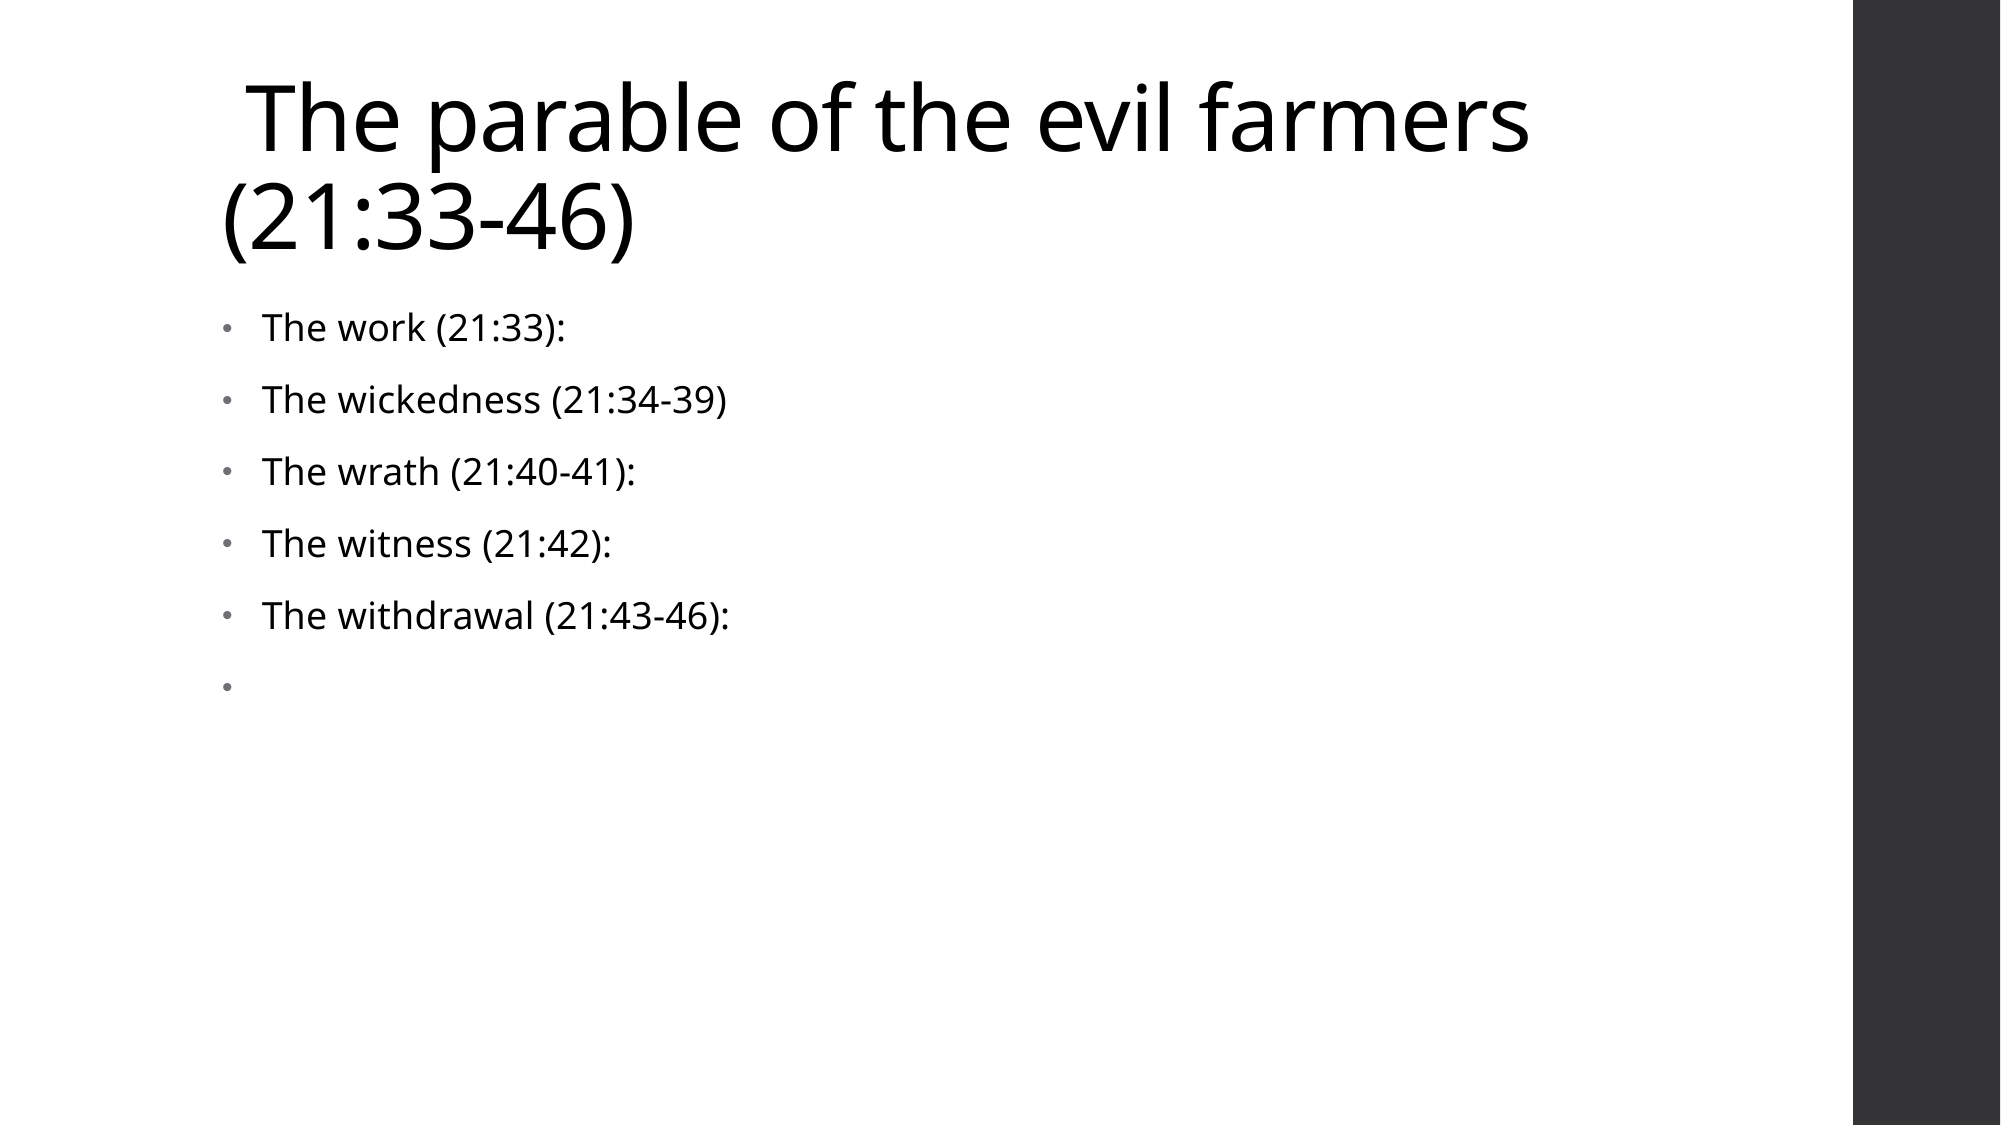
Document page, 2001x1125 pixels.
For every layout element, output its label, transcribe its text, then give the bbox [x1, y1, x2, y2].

list The work (21:33): The wickedness (21:34-39) The wrath (21:40-41): The witness (21:42): The withdrawal (21:43-46): [206, 299, 1617, 1014]
title The parable of the evil farmers (21:33-46) [206, 60, 1797, 278]
